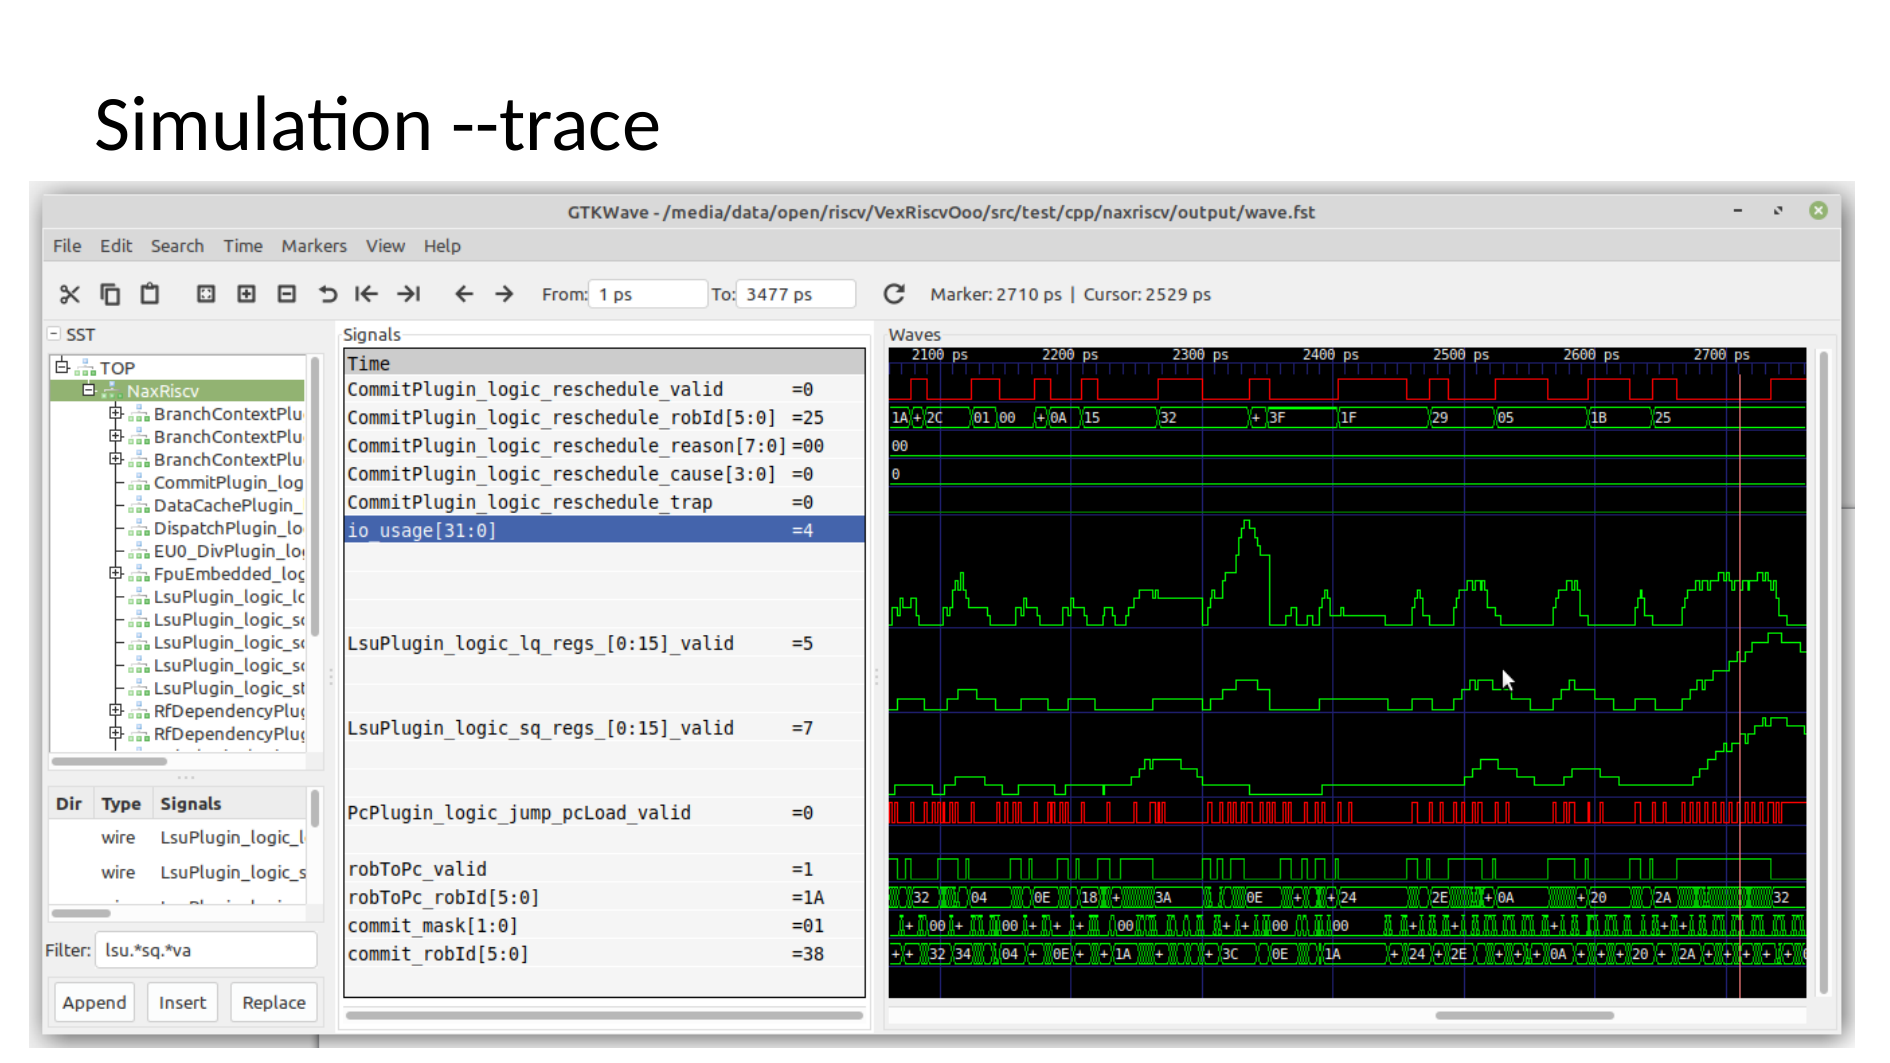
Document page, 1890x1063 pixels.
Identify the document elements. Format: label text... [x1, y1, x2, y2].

picture [29, 181, 1855, 1049]
title Simulation --trace [94, 42, 1796, 181]
